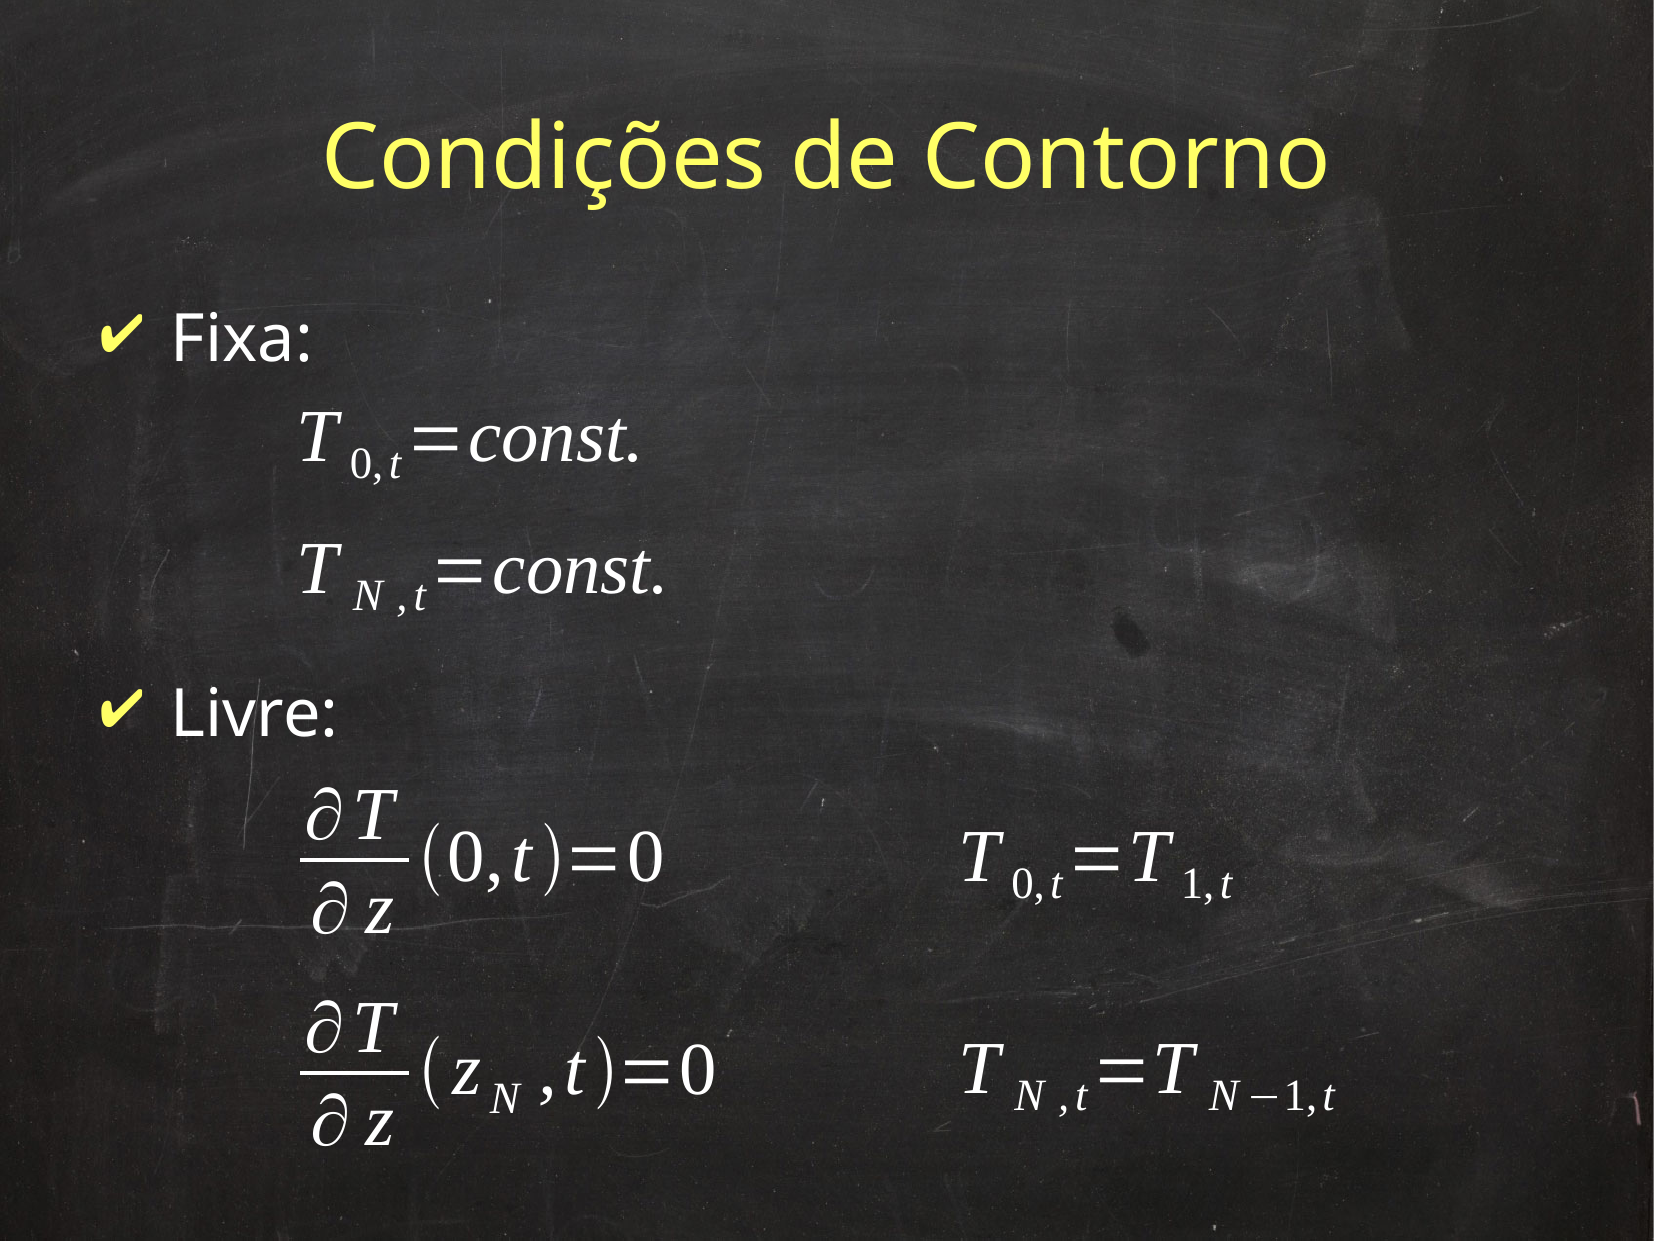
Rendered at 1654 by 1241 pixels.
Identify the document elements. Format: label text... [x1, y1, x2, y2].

title Condições de Contorno [82, 56, 1571, 250]
chart [952, 814, 1238, 908]
chart [290, 772, 671, 950]
list Livre: [82, 665, 1571, 788]
chart [290, 985, 724, 1162]
chart [952, 1026, 1341, 1121]
chart [290, 526, 676, 620]
chart [290, 394, 651, 489]
picture [0, 0, 1654, 1241]
list Fixa: [82, 290, 1571, 413]
